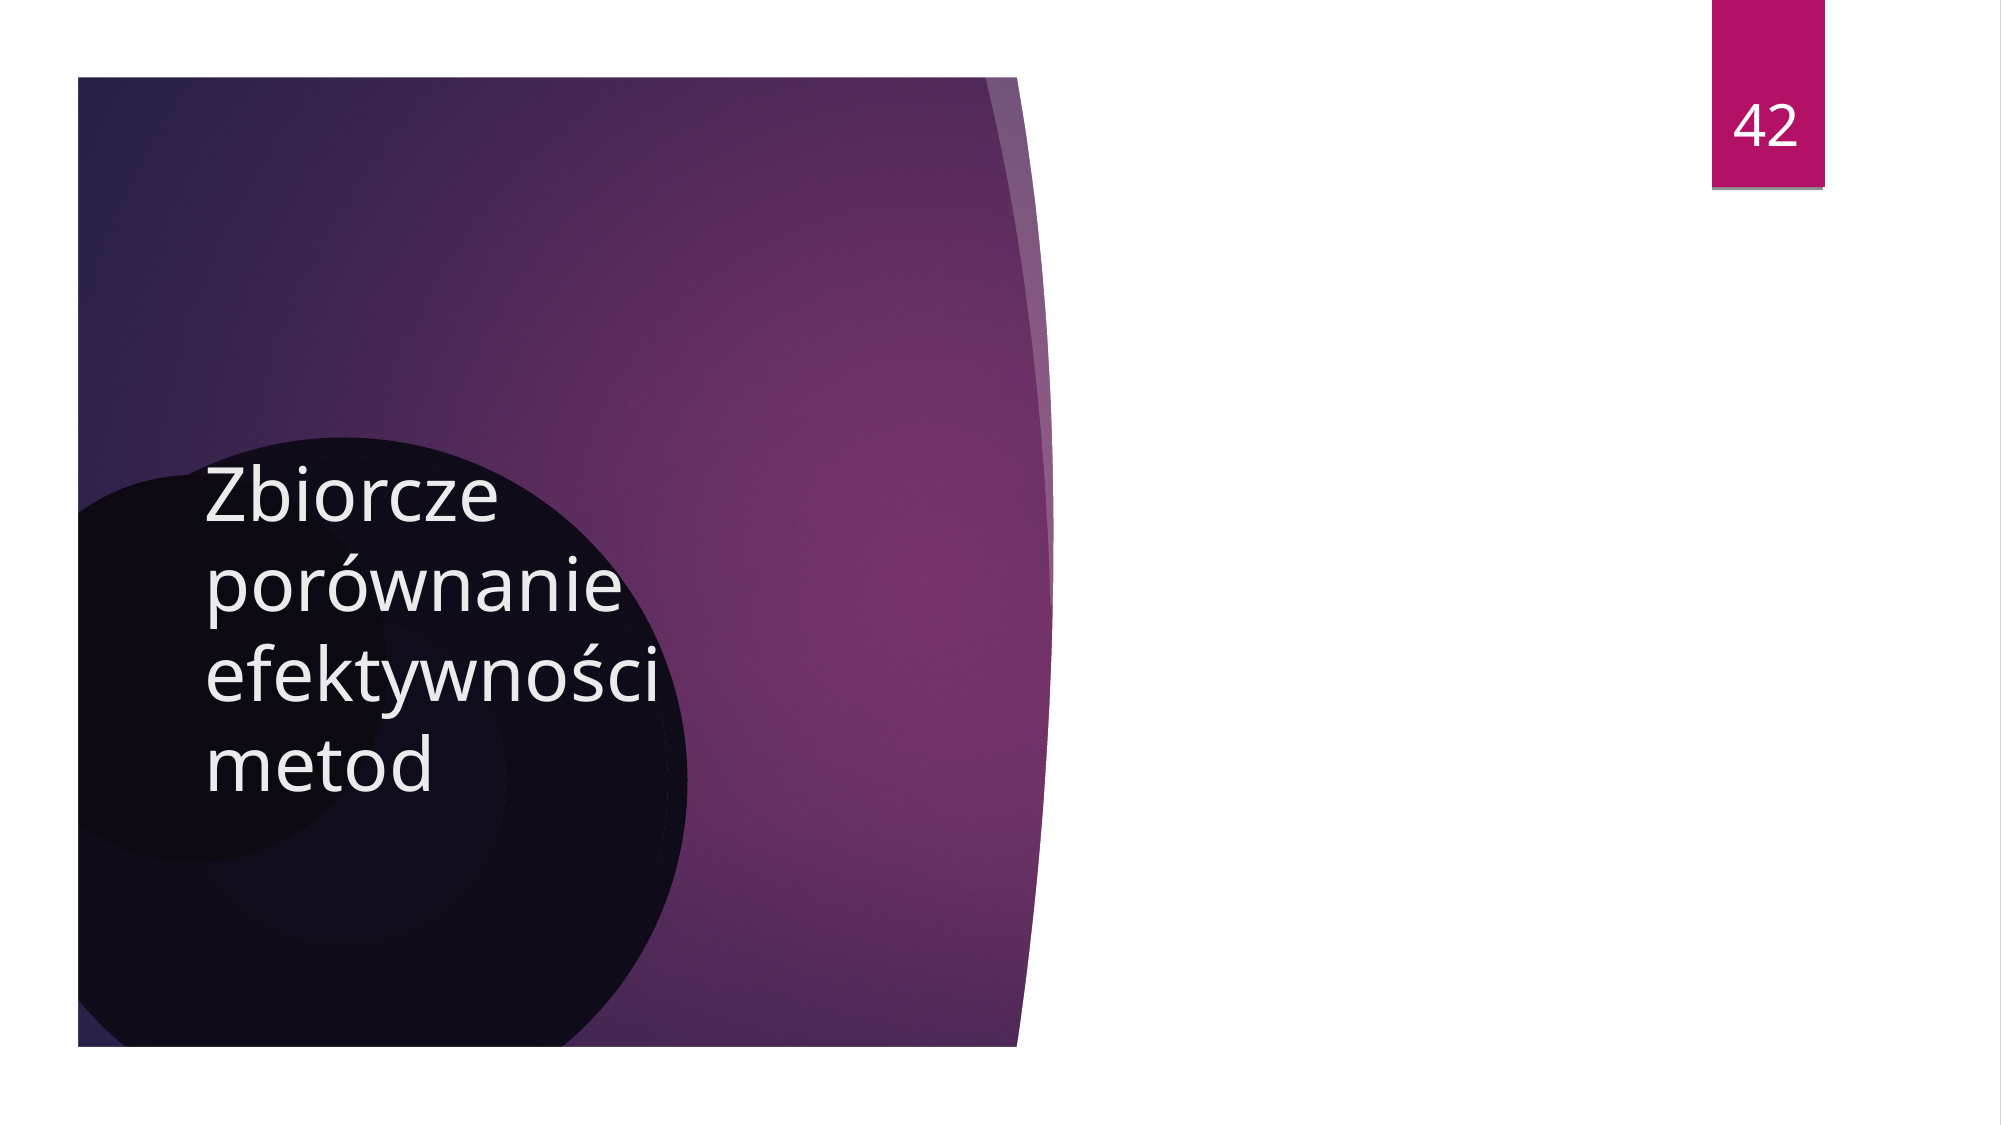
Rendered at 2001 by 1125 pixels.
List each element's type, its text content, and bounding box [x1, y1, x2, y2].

text_box [1698, 48, 1836, 175]
title Zbiorcze porównanie efektywności metod [189, 348, 904, 777]
